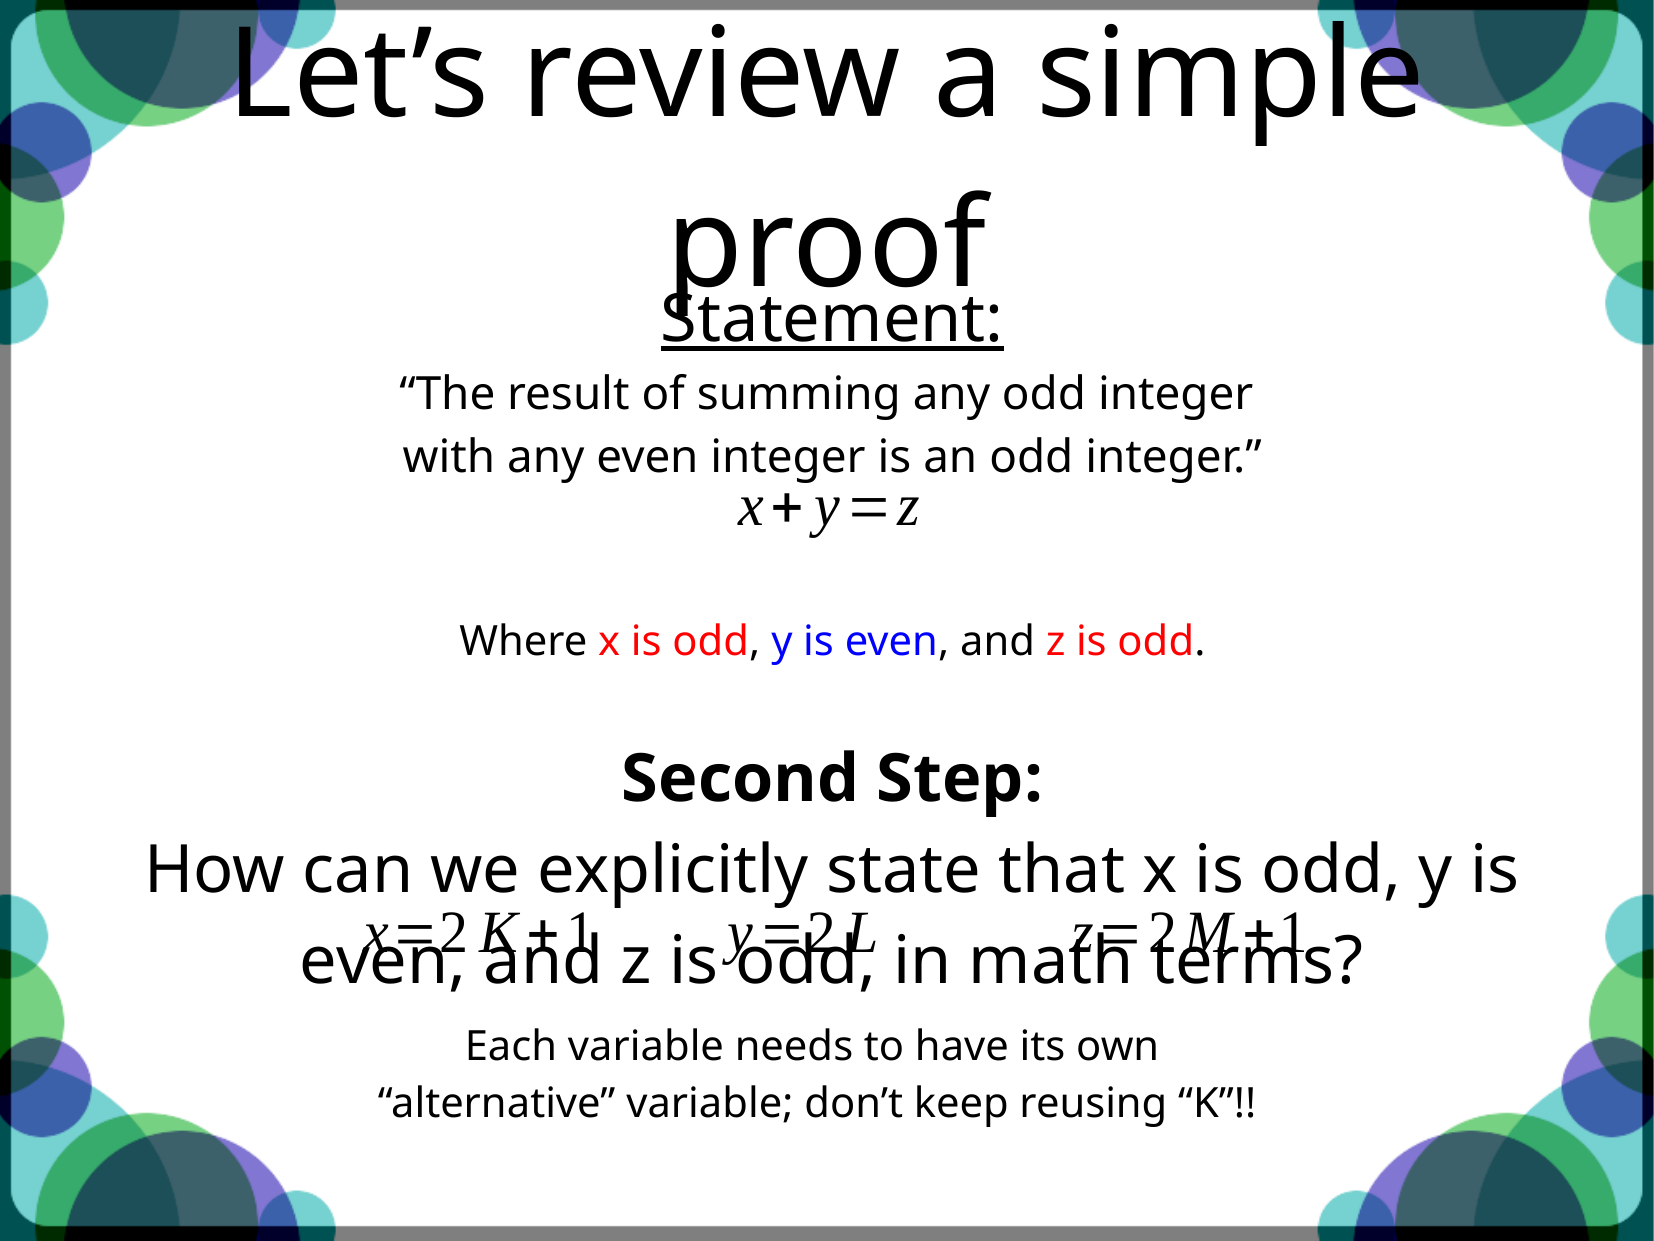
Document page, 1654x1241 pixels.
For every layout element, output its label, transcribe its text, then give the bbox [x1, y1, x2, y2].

title Let’s review a simple proof [82, 49, 1571, 257]
text_box Statement: “The result of summing any odd integer with any even integer is an odd integer.” Where x is odd, y is even, and z is odd. Second Step: How can we explicitly state that x is odd, y is even, and z is odd, in math terms? [135, 270, 1531, 943]
chart [705, 900, 892, 967]
chart [1053, 900, 1323, 967]
chart [345, 900, 607, 967]
text_box Each variable needs to have its own “alternative” variable; don’t keep reusing “K”!! [240, 1020, 1396, 1126]
picture [0, 0, 1654, 1241]
chart [720, 473, 936, 541]
